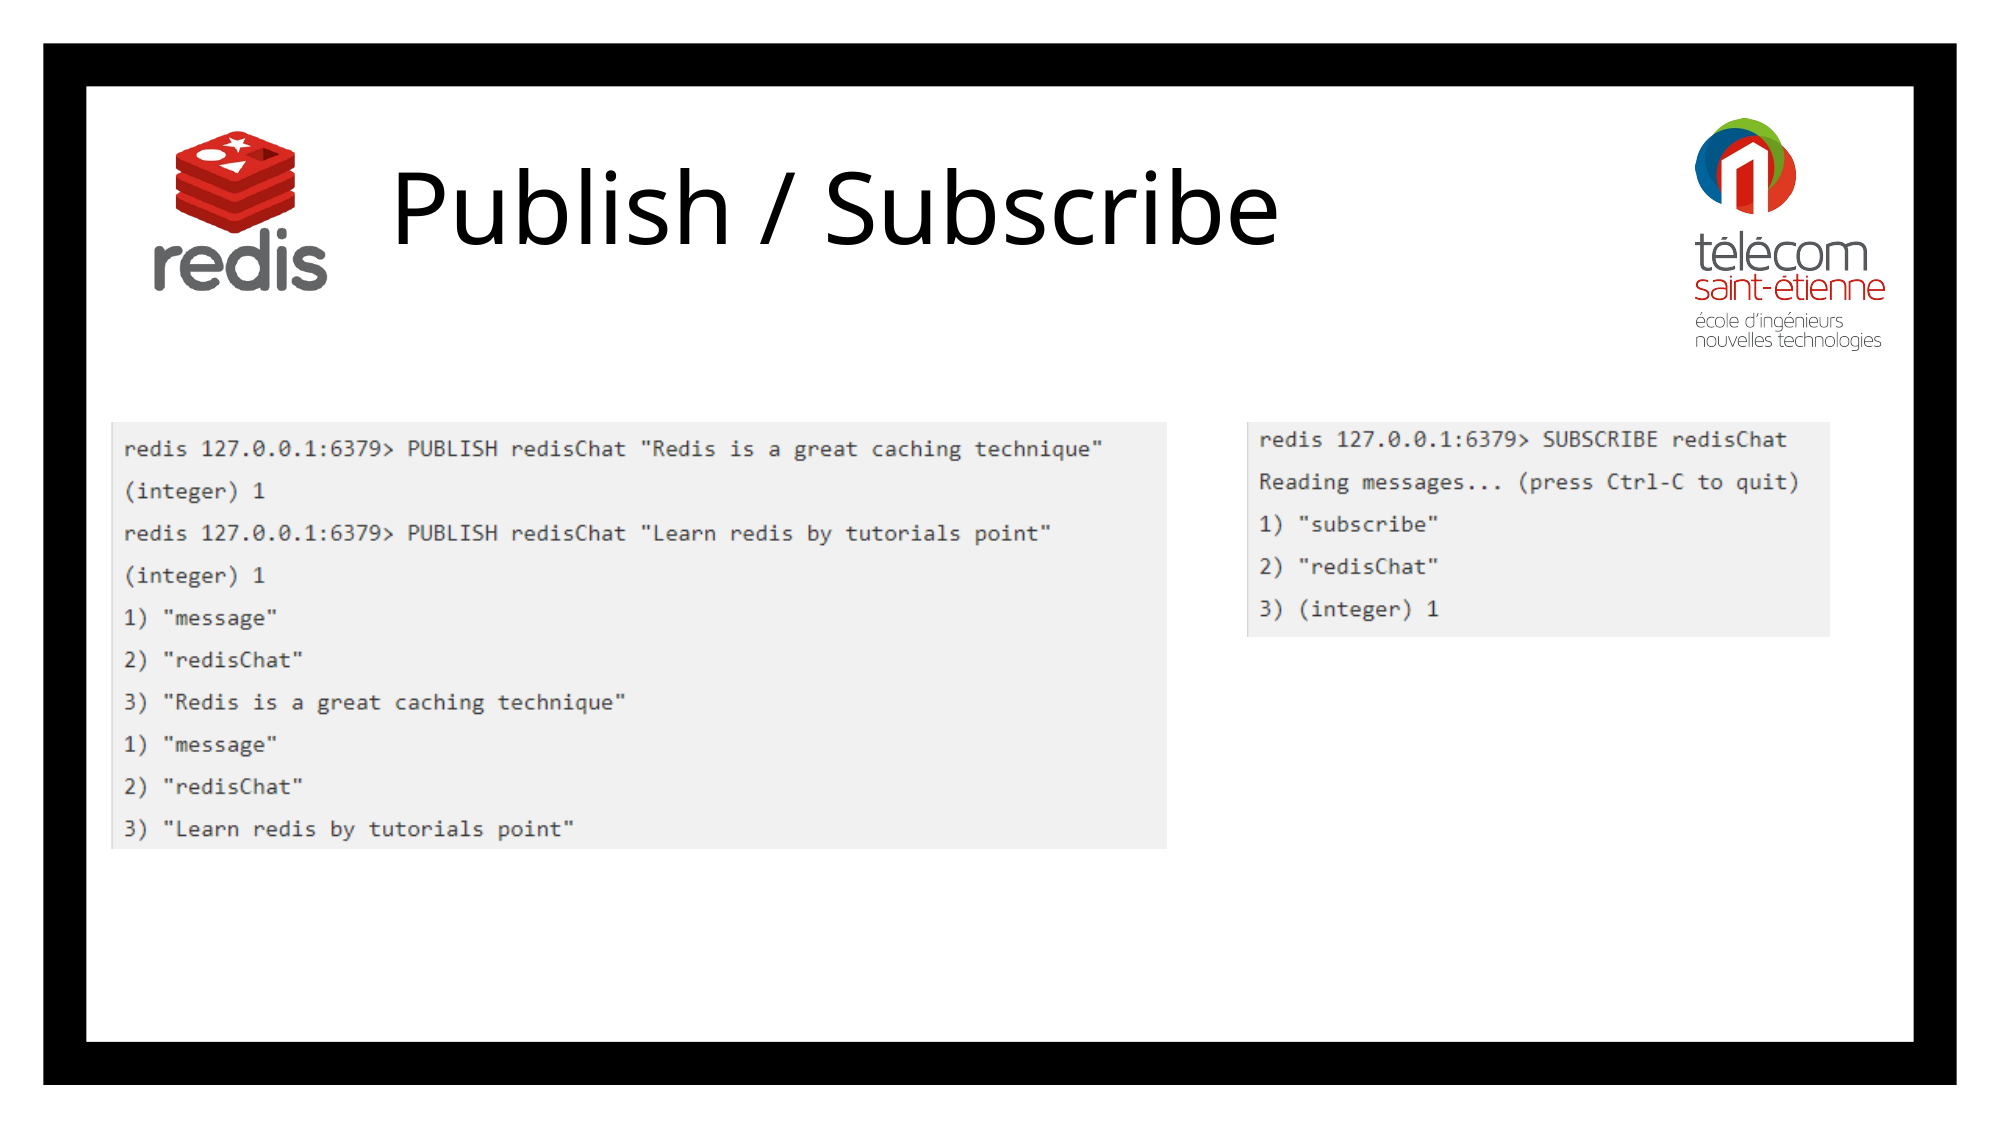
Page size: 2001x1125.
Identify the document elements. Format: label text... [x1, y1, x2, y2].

picture [129, 116, 351, 304]
title Publish / Subscribe [369, 138, 1849, 304]
picture [1715, 134, 1730, 138]
picture [1695, 118, 1885, 351]
picture [110, 422, 1167, 849]
picture [1247, 422, 1830, 637]
